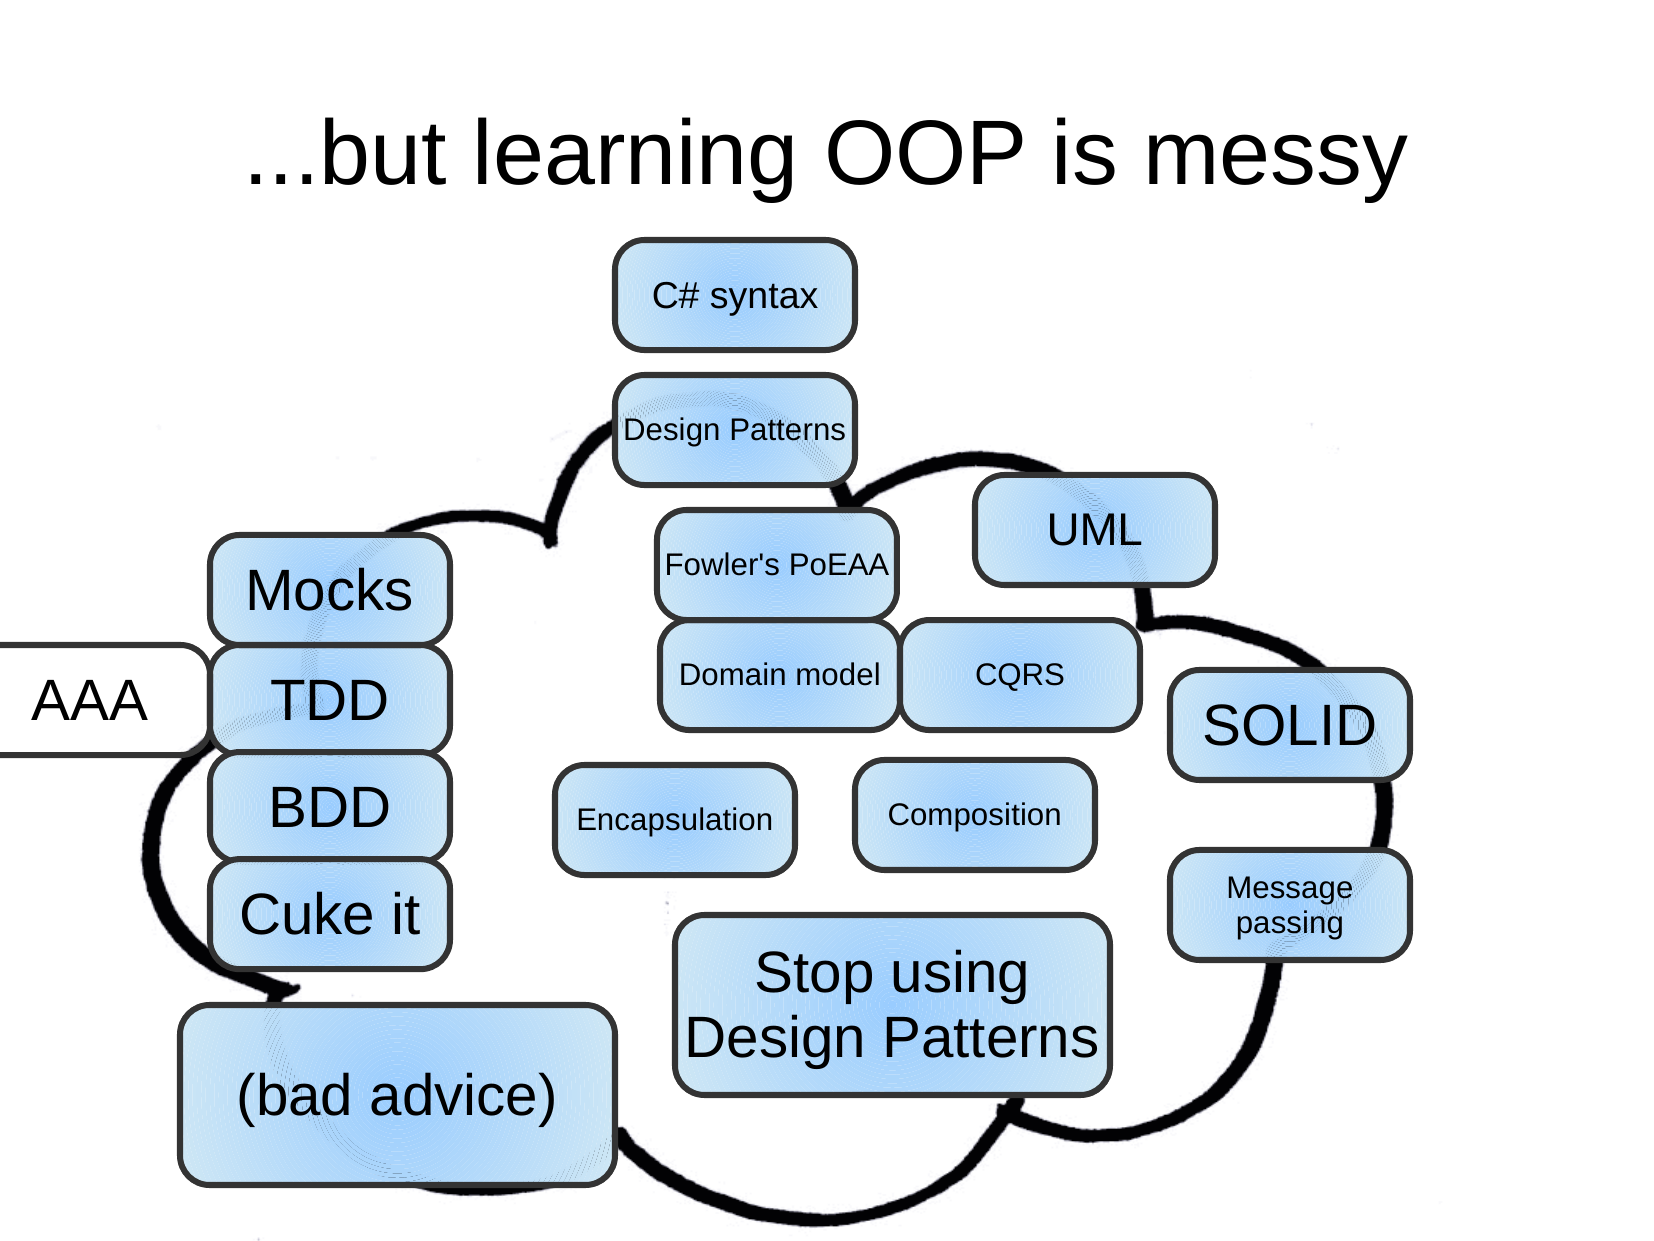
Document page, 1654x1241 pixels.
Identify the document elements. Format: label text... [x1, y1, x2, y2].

text_box Domain model [660, 620, 900, 731]
text_box (bad advice) [180, 1005, 616, 1186]
text_box UML [975, 474, 1216, 586]
text_box Encapsulation [555, 765, 796, 876]
text_box Cuke it [210, 859, 451, 970]
text_box SOLID [1170, 669, 1411, 781]
picture [105, 359, 1444, 1241]
text_box BDD [210, 752, 451, 861]
text_box Mocks [210, 534, 451, 646]
text_box C# syntax [615, 240, 856, 351]
text_box Composition [855, 759, 1096, 871]
text_box AAA [0, 645, 211, 756]
text_box CQRS [900, 620, 1141, 731]
text_box Fowler's PoEAA [656, 510, 897, 621]
title ...but learning OOP is messy [82, 49, 1571, 257]
text_box Design Patterns [615, 375, 856, 486]
text_box Stop using Design Patterns [675, 915, 1111, 1096]
text_box Message passing [1170, 849, 1411, 961]
text_box TDD [210, 645, 451, 754]
